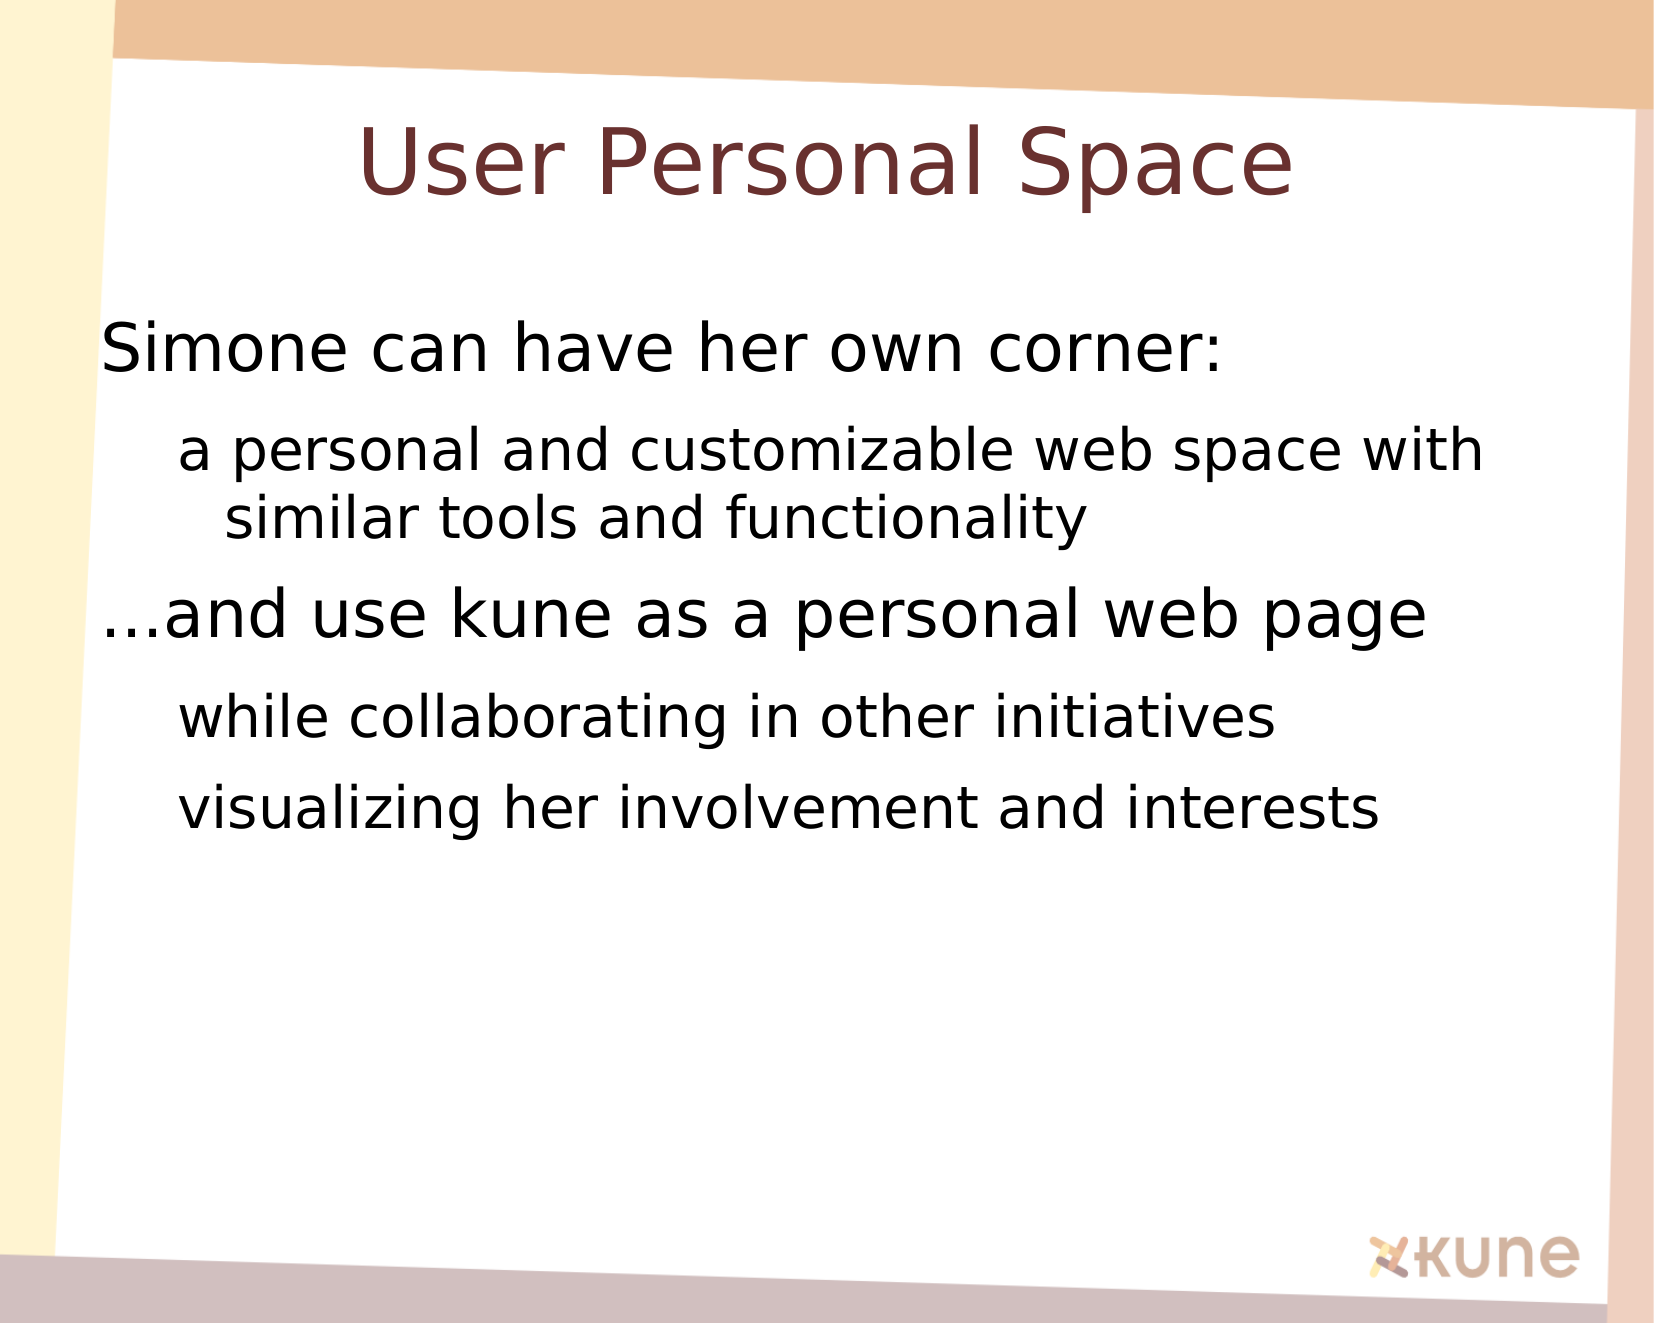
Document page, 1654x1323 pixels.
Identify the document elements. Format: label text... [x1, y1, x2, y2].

picture [0, 0, 1654, 1323]
list Simone can have her own corner: a personal and customizable web space with similar tools and functionality ...and use kune as a personal web page while collaborating in other initiatives visualizing her involvement and interests [82, 309, 1571, 1183]
title User Personal Space [82, 52, 1571, 274]
